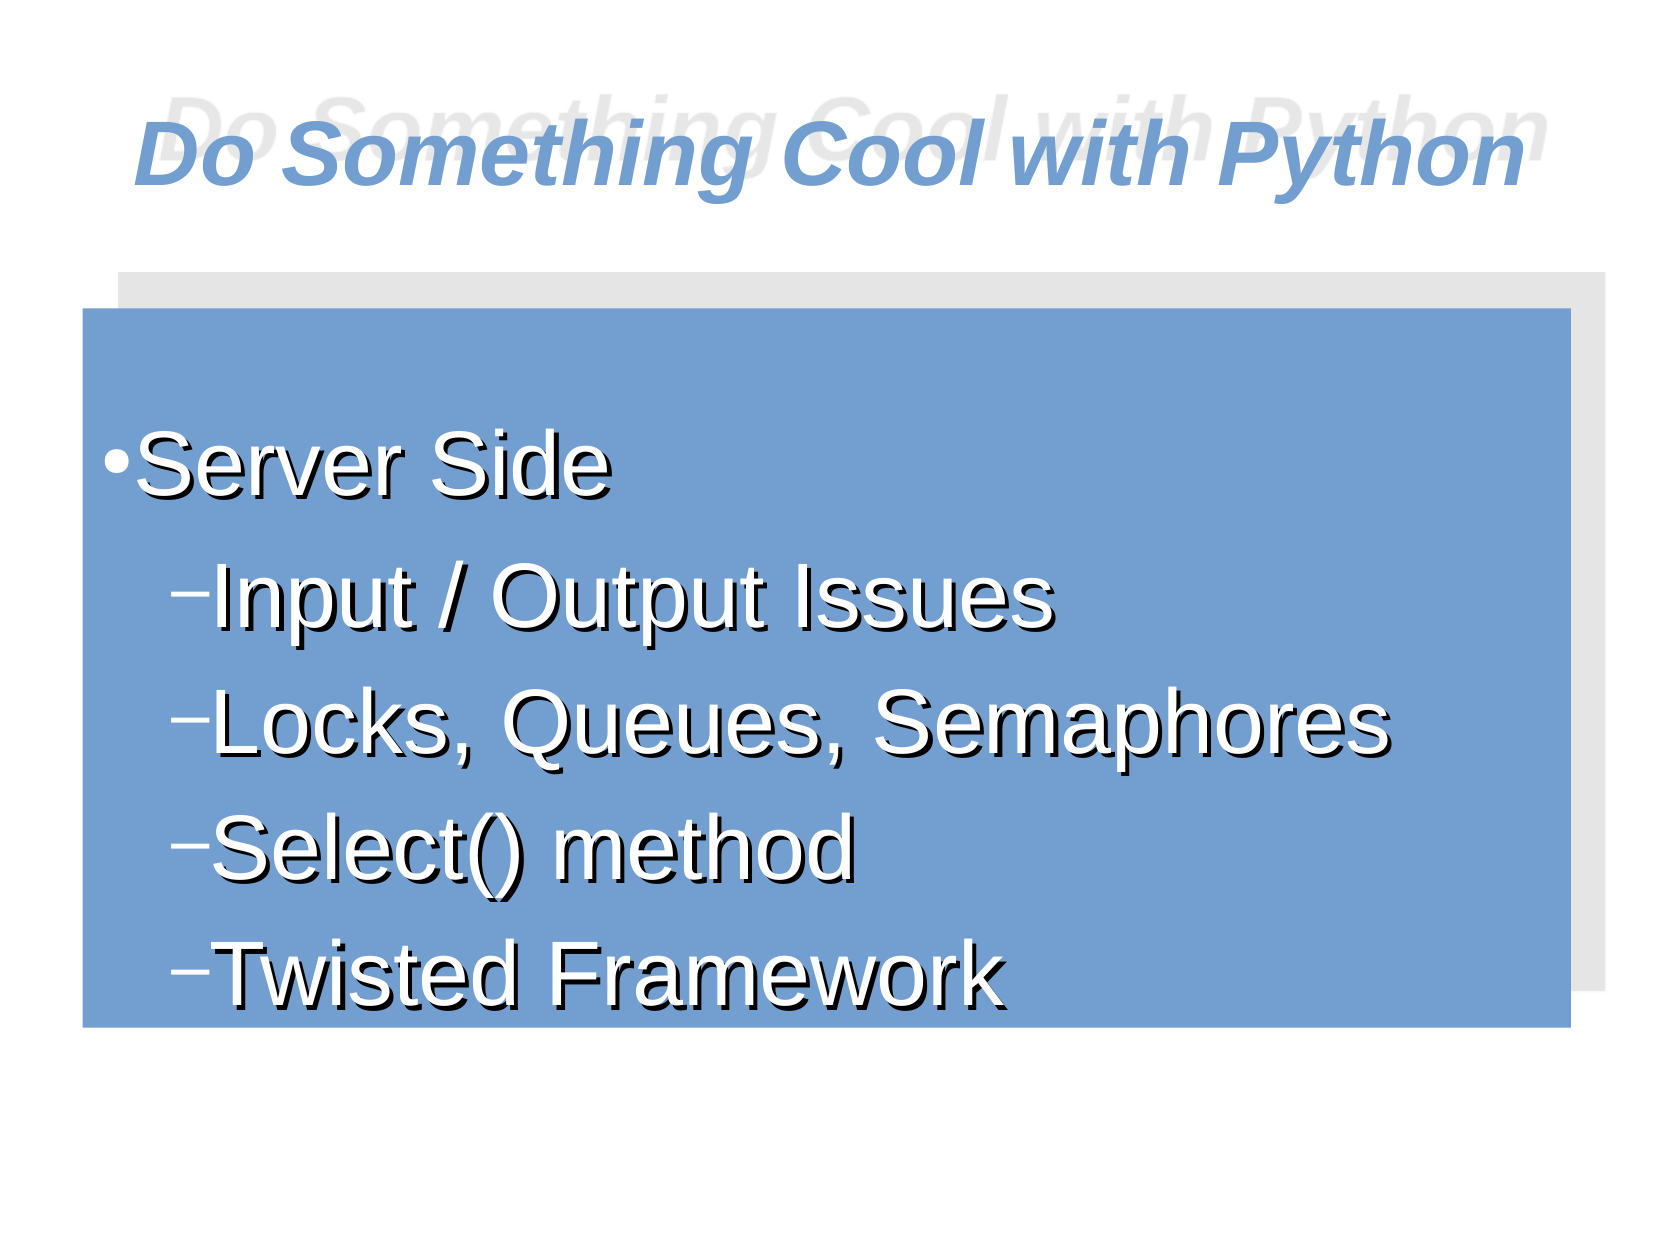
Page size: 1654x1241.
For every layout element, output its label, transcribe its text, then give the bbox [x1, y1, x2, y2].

title Do Something Cool with Python [87, 50, 1576, 258]
list Server Side Input / Output Issues Locks, Queues, Semaphores Select() method Twisted Framework [82, 308, 1571, 1028]
